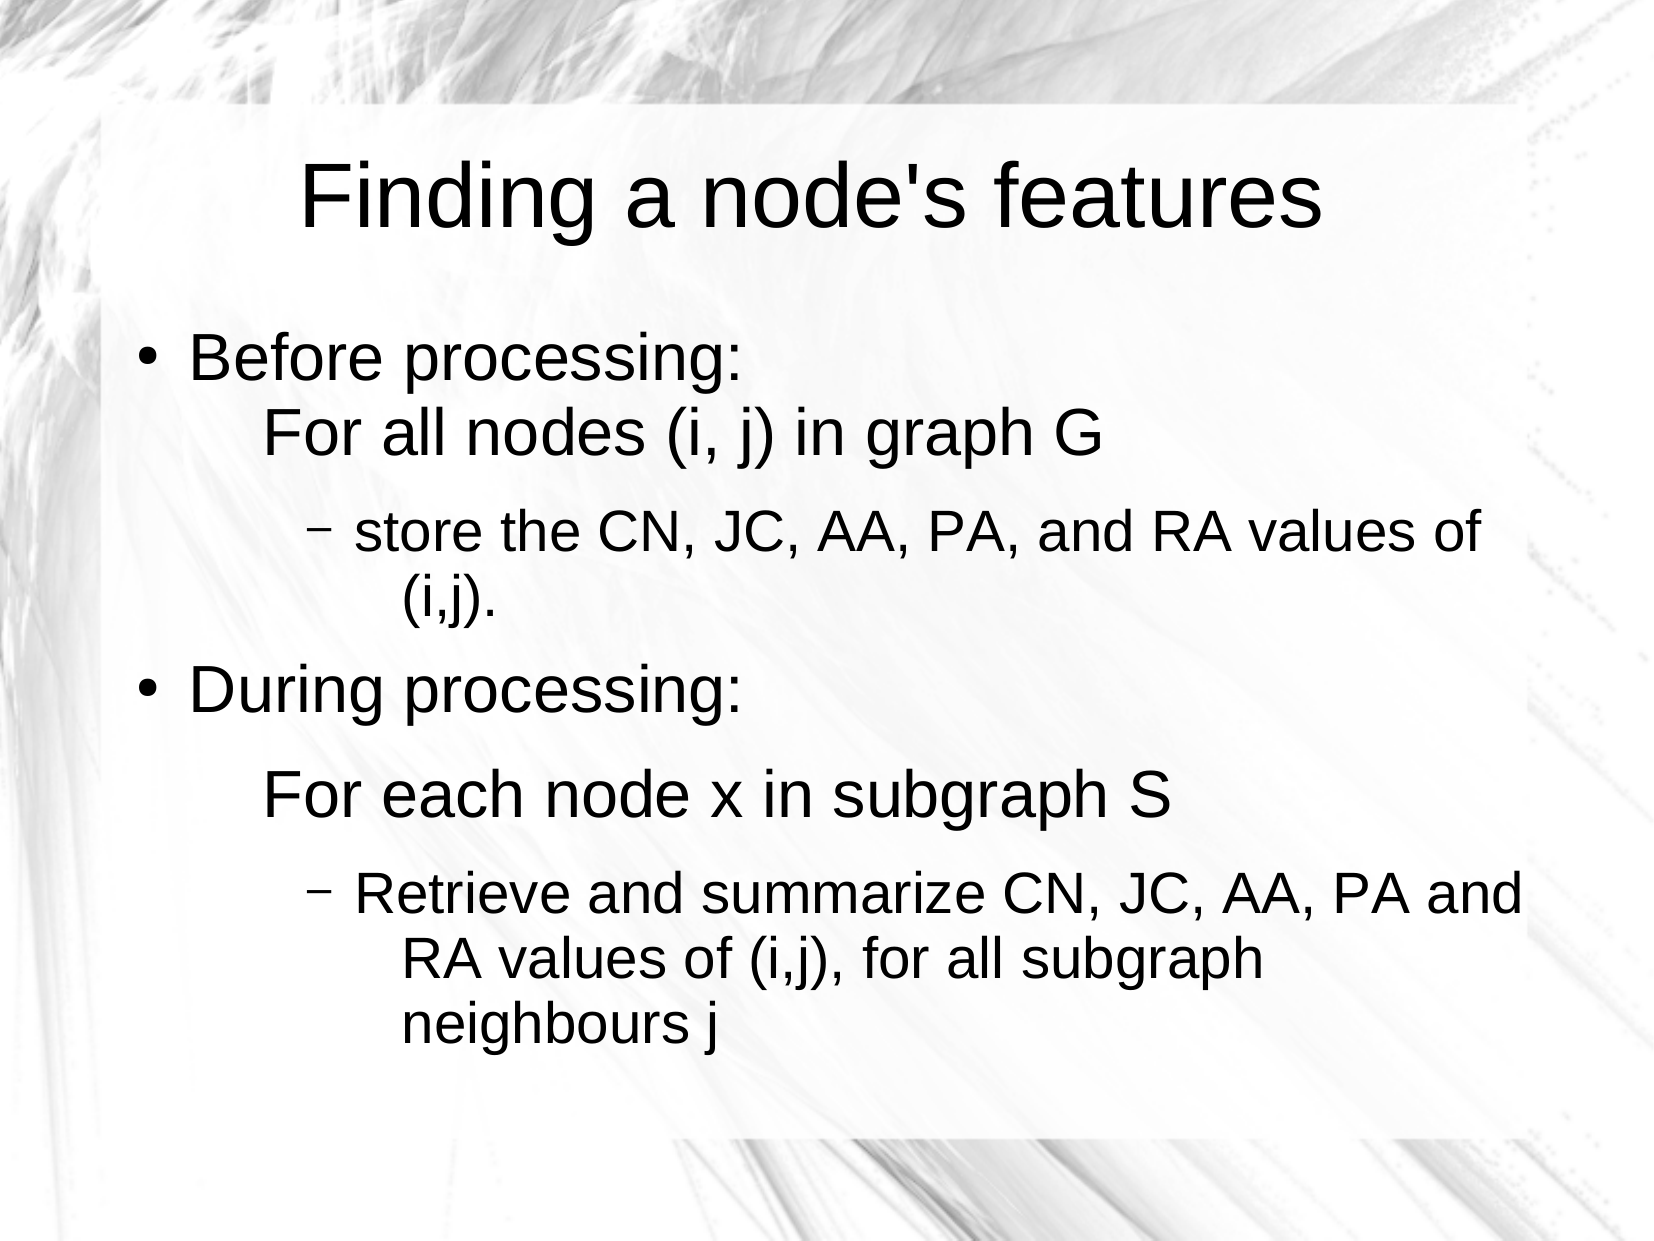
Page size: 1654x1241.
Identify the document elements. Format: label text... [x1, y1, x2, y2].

title Finding a node's features [118, 112, 1506, 281]
picture [0, 0, 1654, 1241]
list Before processing: For all nodes (i, j) in graph G store the CN, JC, AA, PA, and RA values of (i,j). During processing: For each node x in subgraph S Retrieve and summarize CN, JC, AA, PA and RA values of (i,j), for all subgraph neighbours j [118, 319, 1571, 1154]
